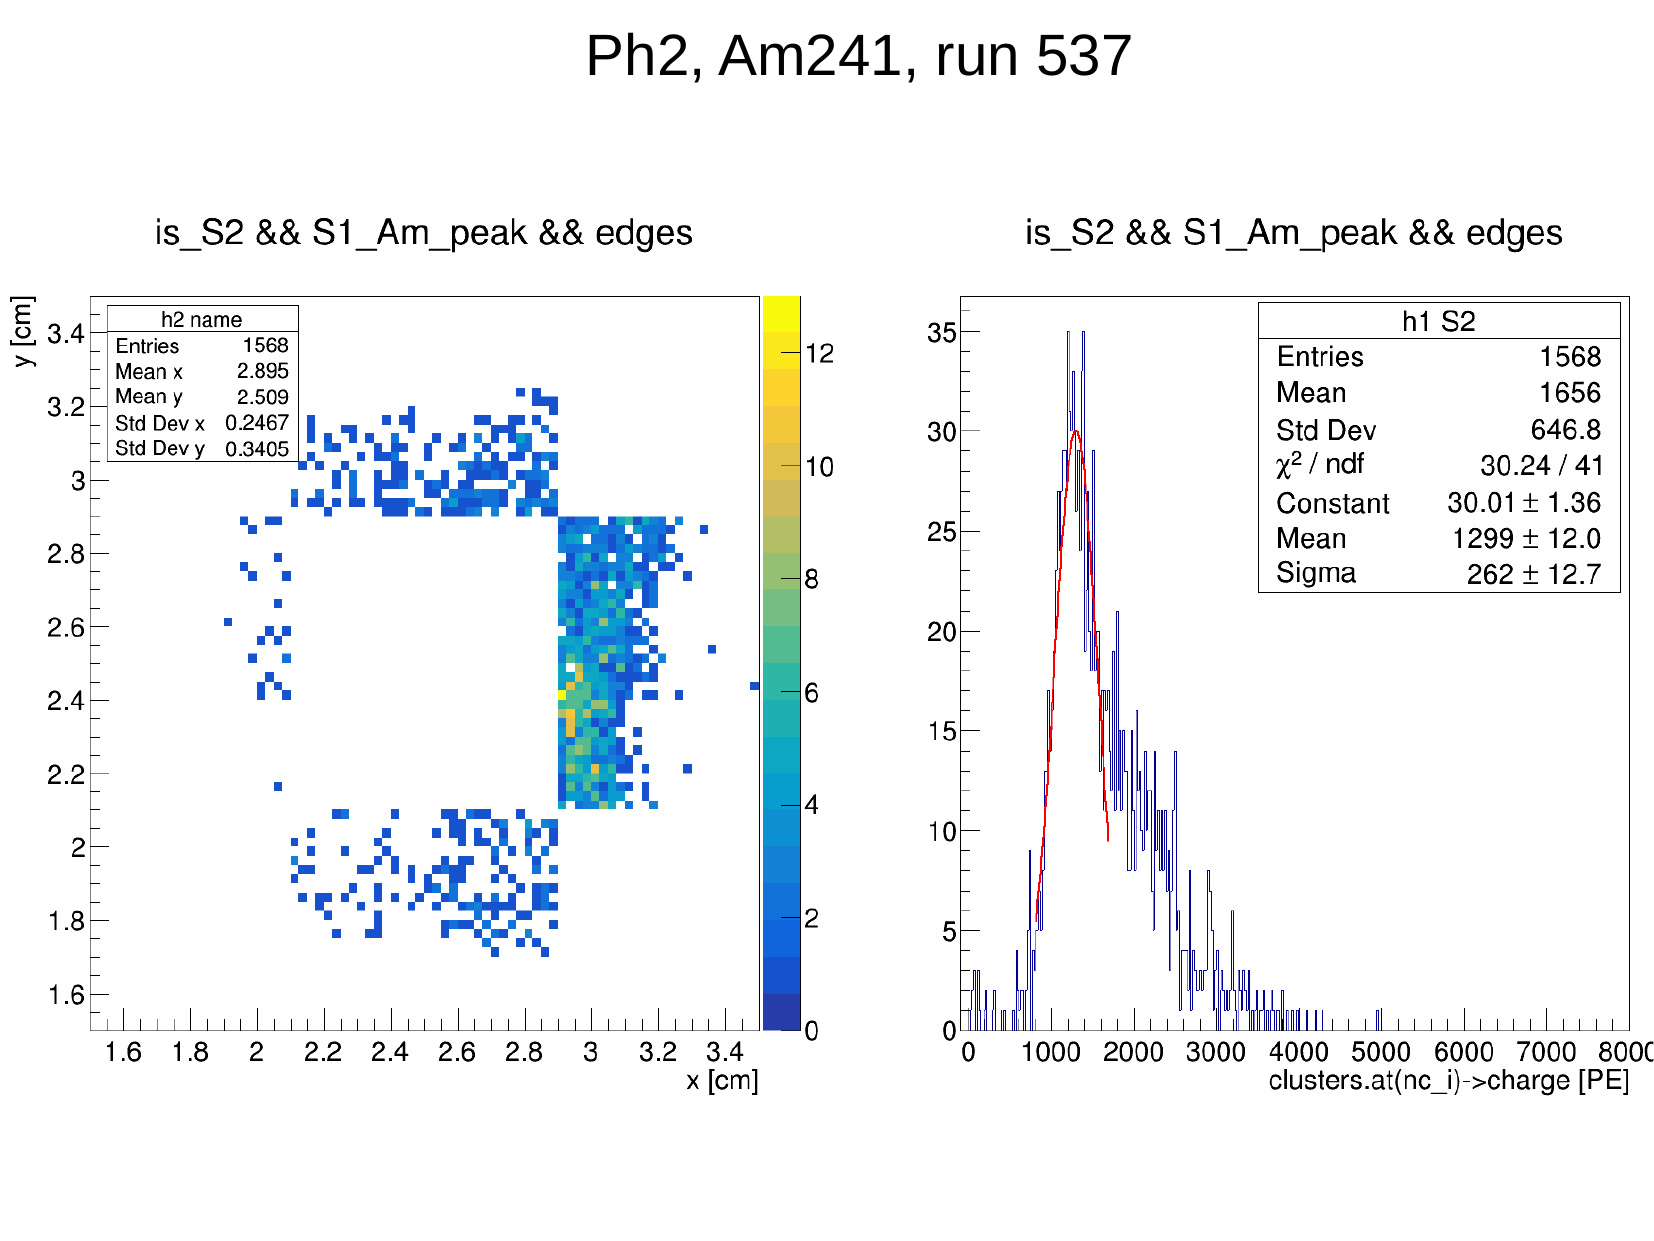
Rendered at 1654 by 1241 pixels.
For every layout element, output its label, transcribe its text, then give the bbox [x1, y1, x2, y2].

text_box Ph2, Am241, run 537 [519, 15, 1201, 151]
picture [6, 208, 1654, 1099]
